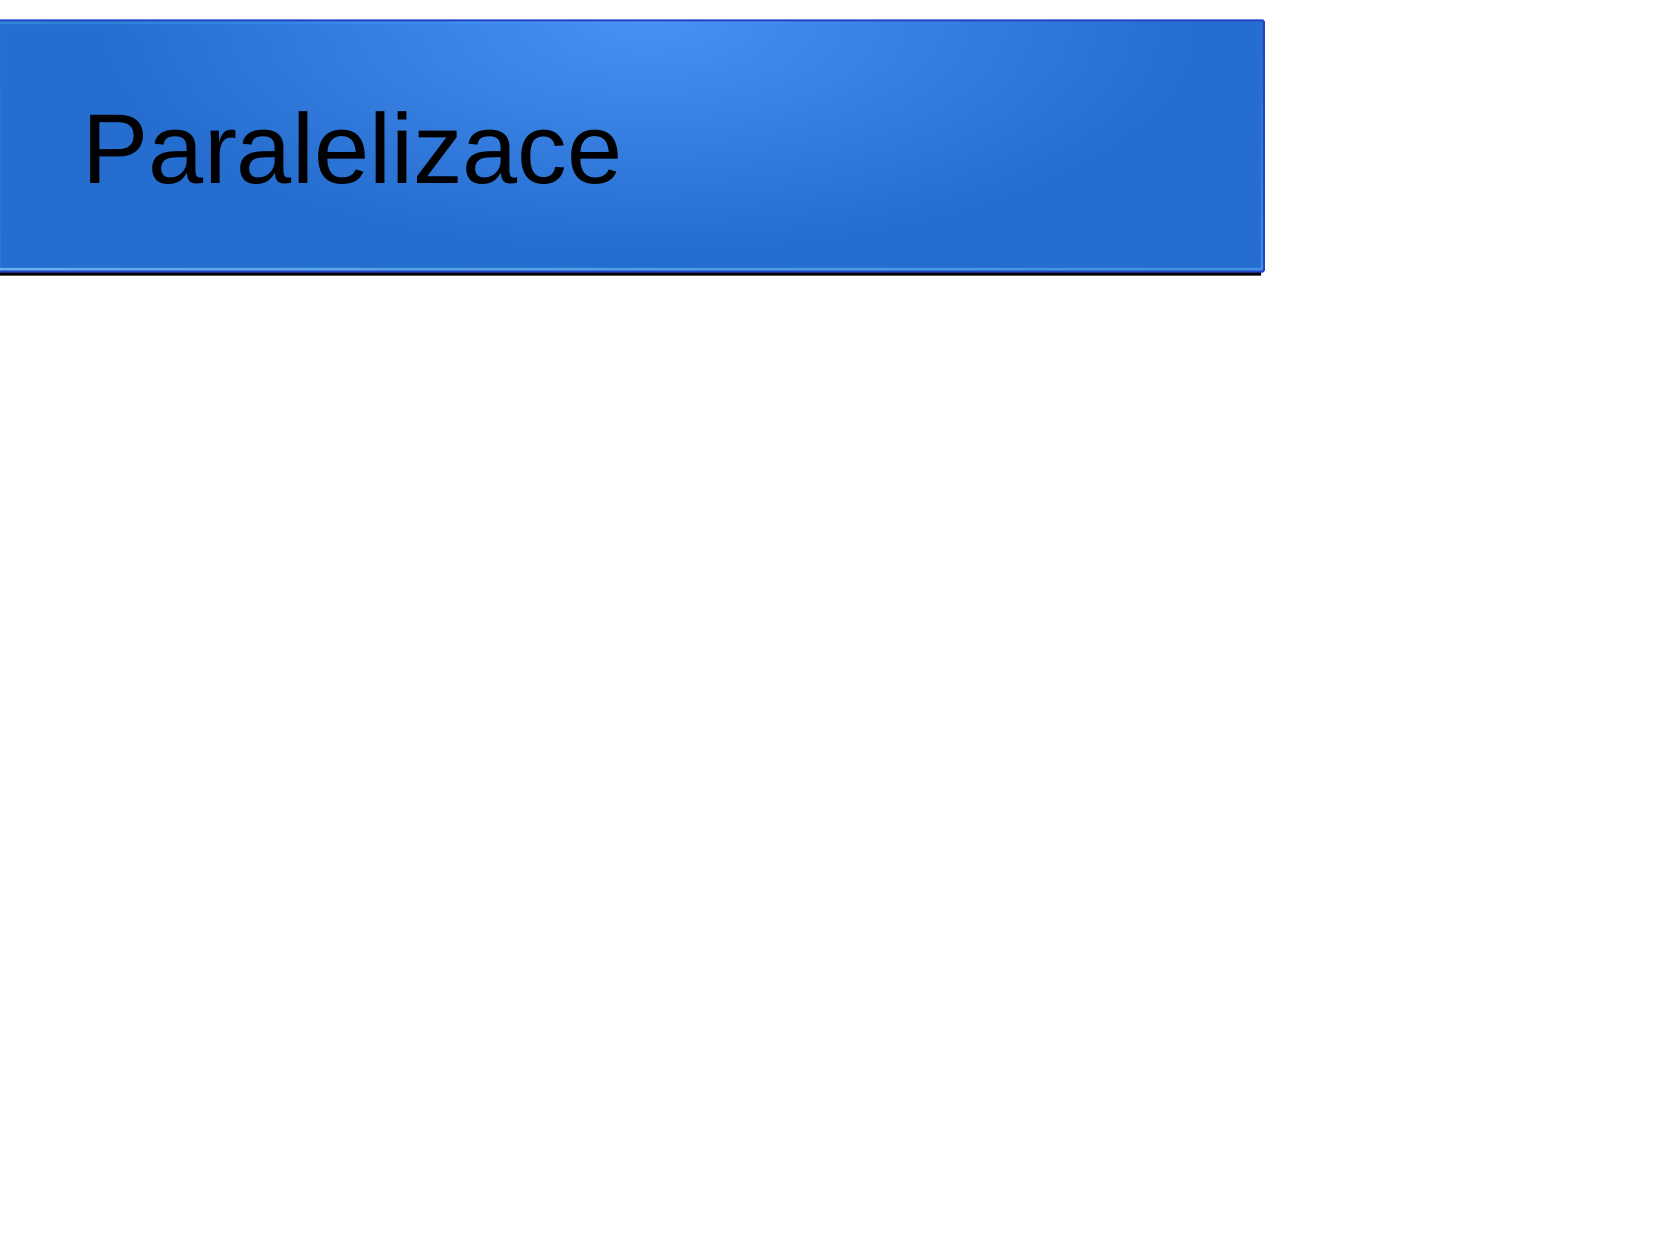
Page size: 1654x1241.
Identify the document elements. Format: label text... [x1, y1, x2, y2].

title Paralelizace [82, 47, 1235, 252]
